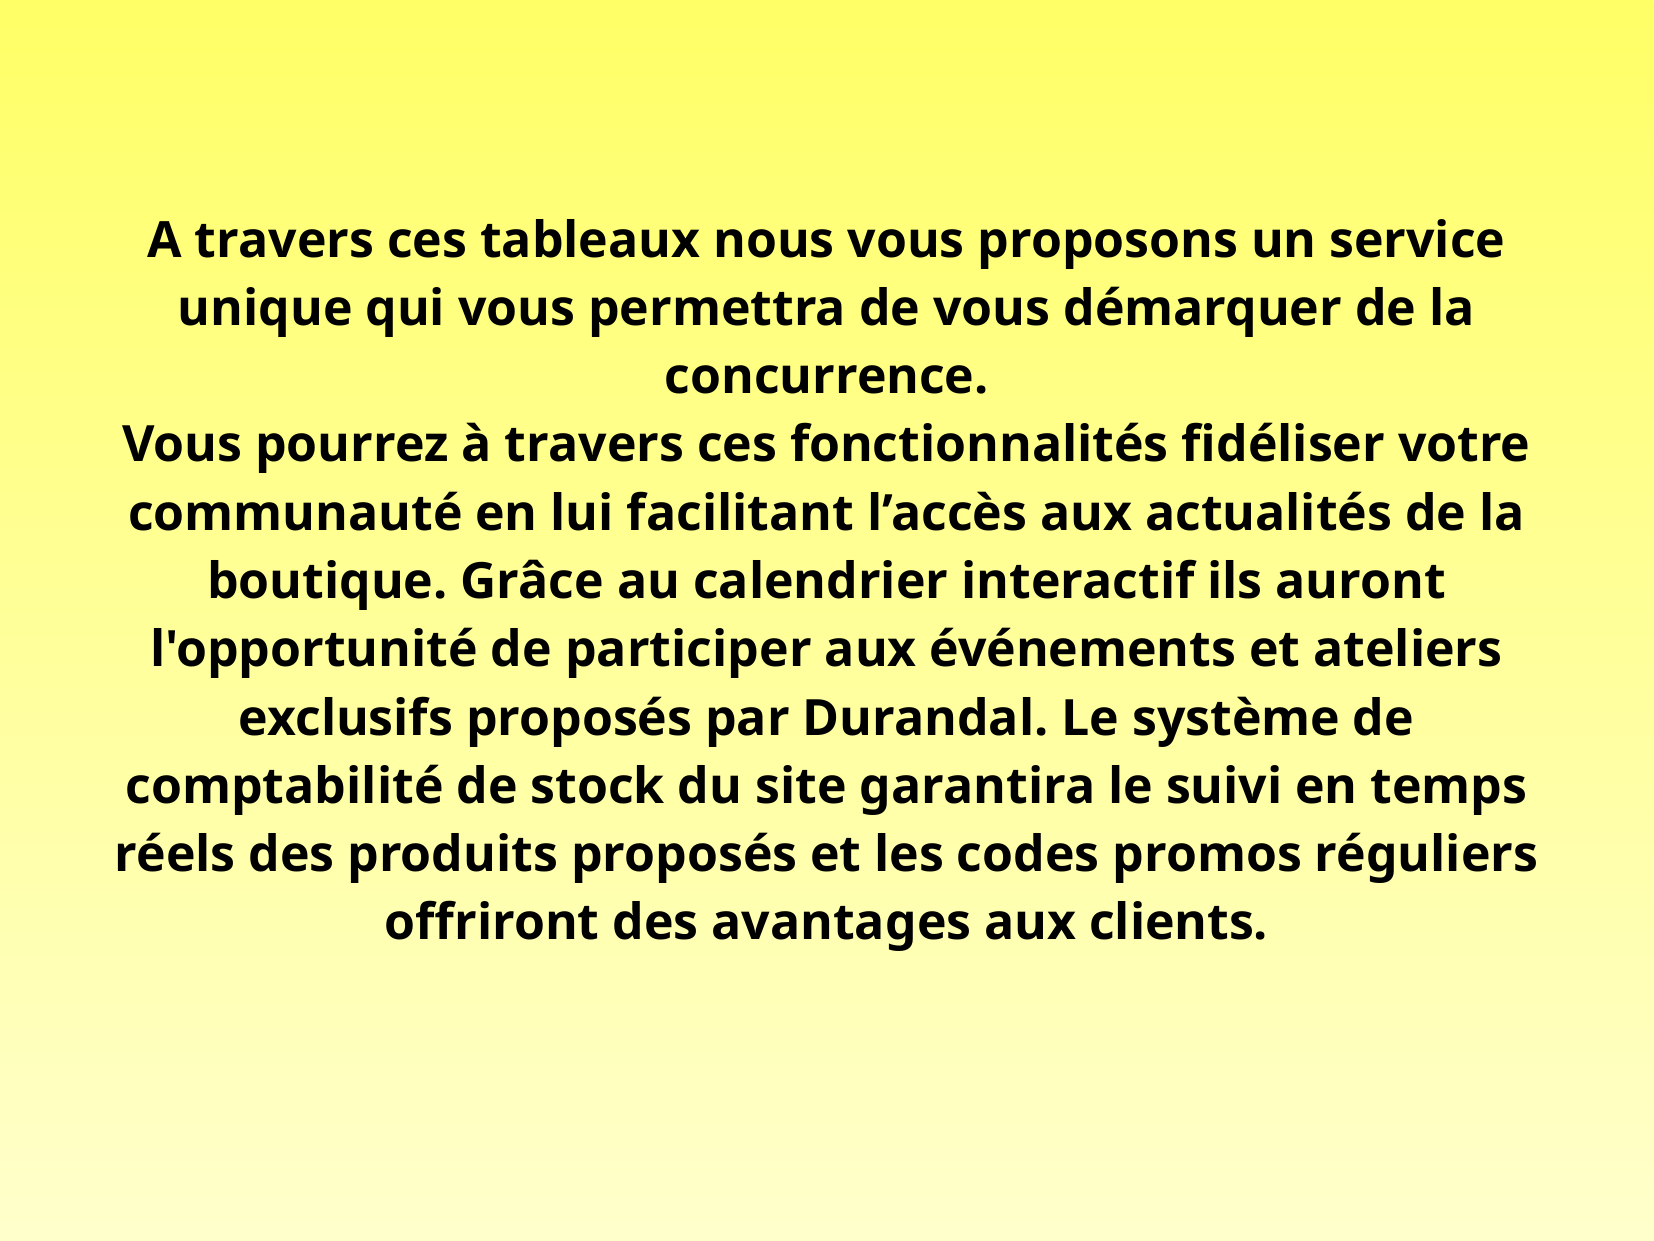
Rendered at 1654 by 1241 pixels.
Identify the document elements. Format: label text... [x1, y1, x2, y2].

subtitle A travers ces tableaux nous vous proposons un service unique qui vous permettra de vous démarquer de la concurrence. Vous pourrez à travers ces fonctionnalités fidéliser votre communauté en lui facilitant l’accès aux actualités de la boutique. Grâce au calendrier interactif ils auront l'opportunité de participer aux événements et ateliers exclusifs proposés par Durandal. Le système de comptabilité de stock du site garantira le suivi en temps réels des produits proposés et les codes promos réguliers offriront des avantages aux clients. [82, 49, 1571, 1109]
